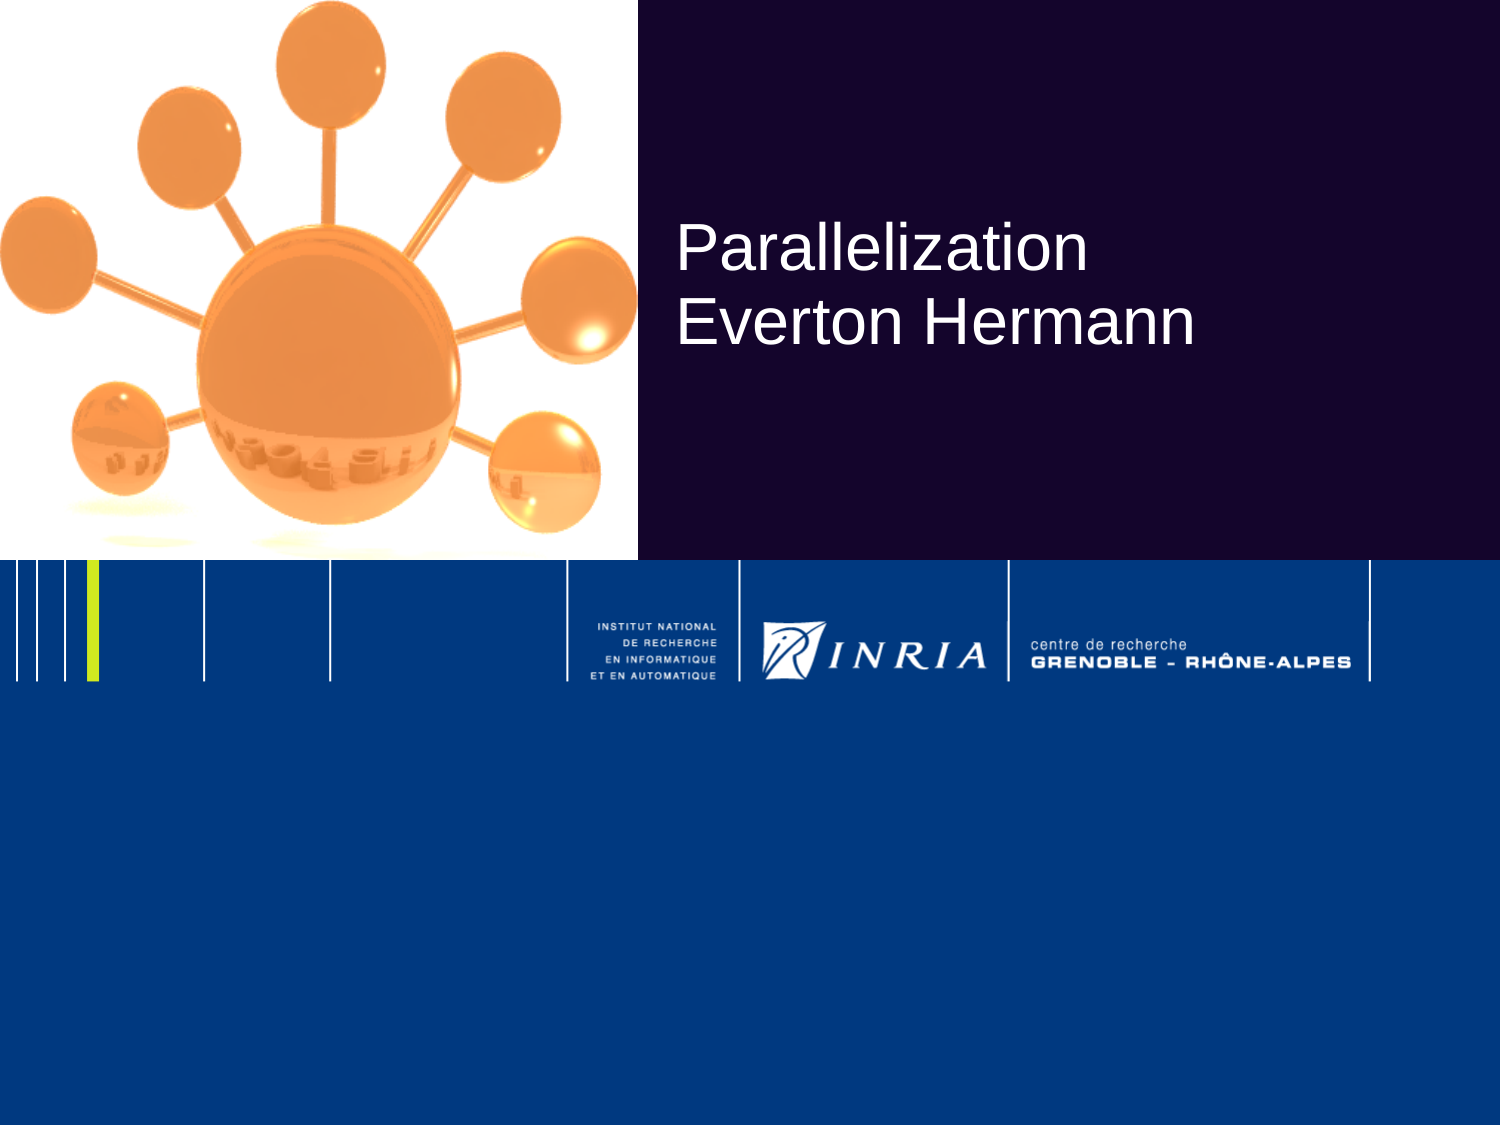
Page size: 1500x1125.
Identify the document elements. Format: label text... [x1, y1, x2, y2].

title Parallelization Everton Hermann [675, 41, 1426, 528]
picture [0, 0, 1500, 1125]
